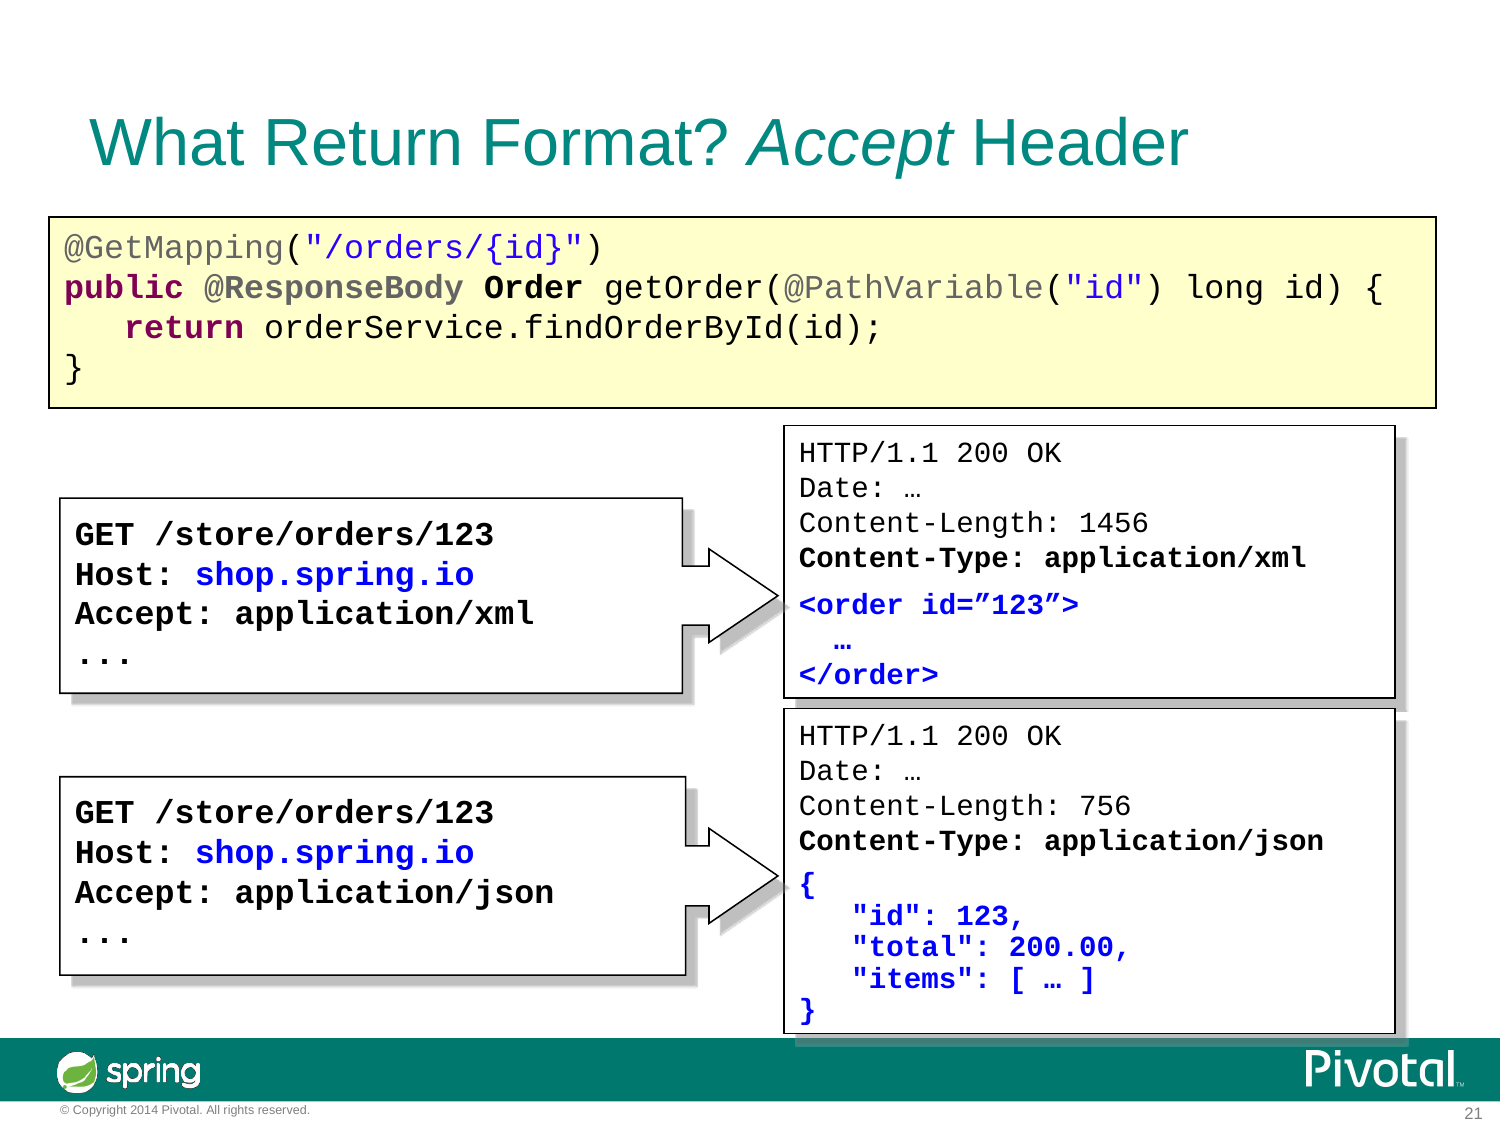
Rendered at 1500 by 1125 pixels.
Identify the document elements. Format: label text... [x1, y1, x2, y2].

picture [32, 1041, 210, 1103]
title What Return Format? Accept Header [75, 91, 1426, 187]
text_box GET /store/orders/123 Host: shop.spring.io Accept: application/xml ... [59, 498, 778, 694]
text_box HTTP/1.1 200 OK Date: … Content-Length: 1456 Content-Type: application/xml <order id=”123”> … </order> [784, 425, 1396, 699]
text_box HTTP/1.1 200 OK Date: … Content-Length: 756 Content-Type: application/json { "id": 123, "total": 200.00, "items": [ … ] } [784, 708, 1396, 1034]
text_box @GetMapping("/orders/{id}") public @ResponseBody Order getOrder(@PathVariable("id") long id) { return orderService.findOrderById(id); } [49, 217, 1437, 409]
text_box GET /store/orders/123 Host: shop.spring.io Accept: application/json ... [59, 776, 778, 976]
picture [1306, 1050, 1464, 1087]
